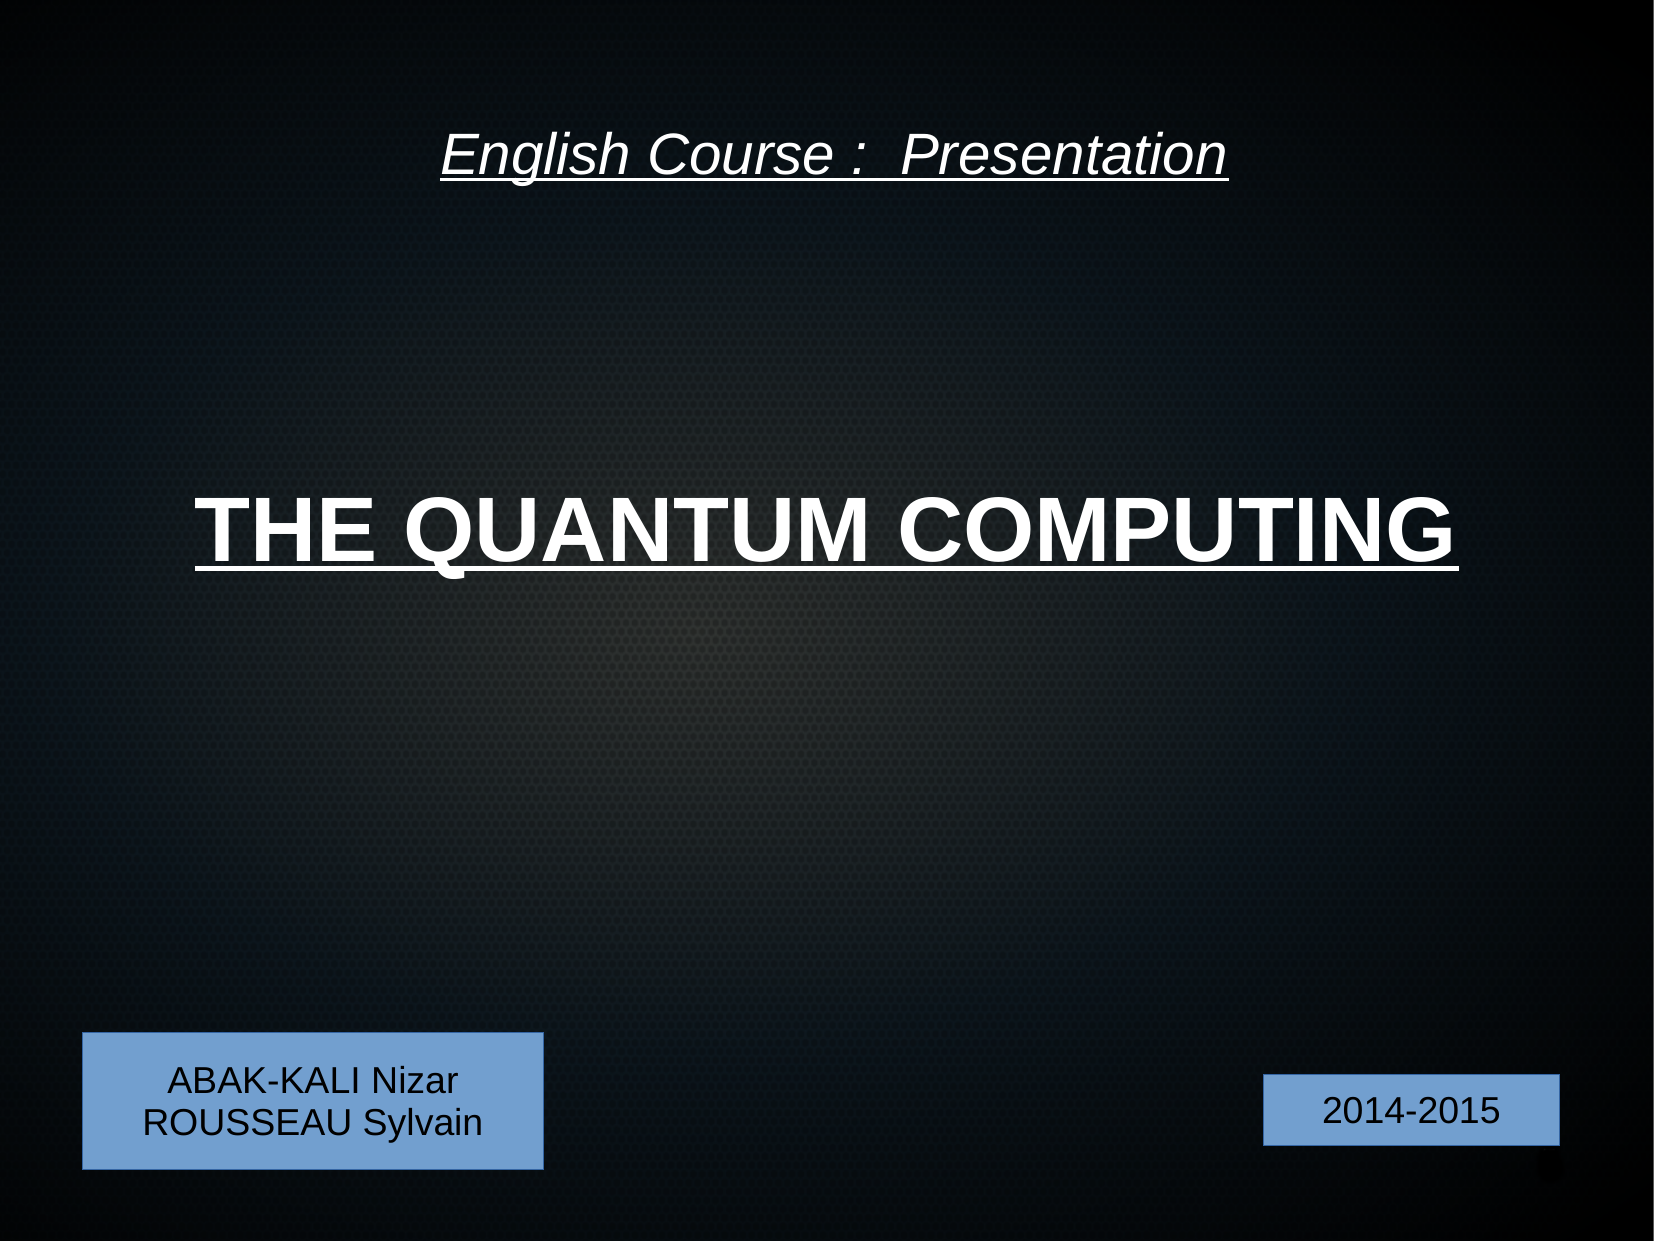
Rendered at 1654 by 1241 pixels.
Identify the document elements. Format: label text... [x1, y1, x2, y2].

subtitle THE QUANTUM COMPUTING [82, 49, 1571, 1010]
text_box 2014-2015 [1263, 1074, 1560, 1146]
text_box ABAK-KALI Nizar ROUSSEAU Sylvain [82, 1032, 544, 1170]
text_box English Course : Presentation [425, 49, 1252, 201]
picture [0, 0, 1654, 1241]
